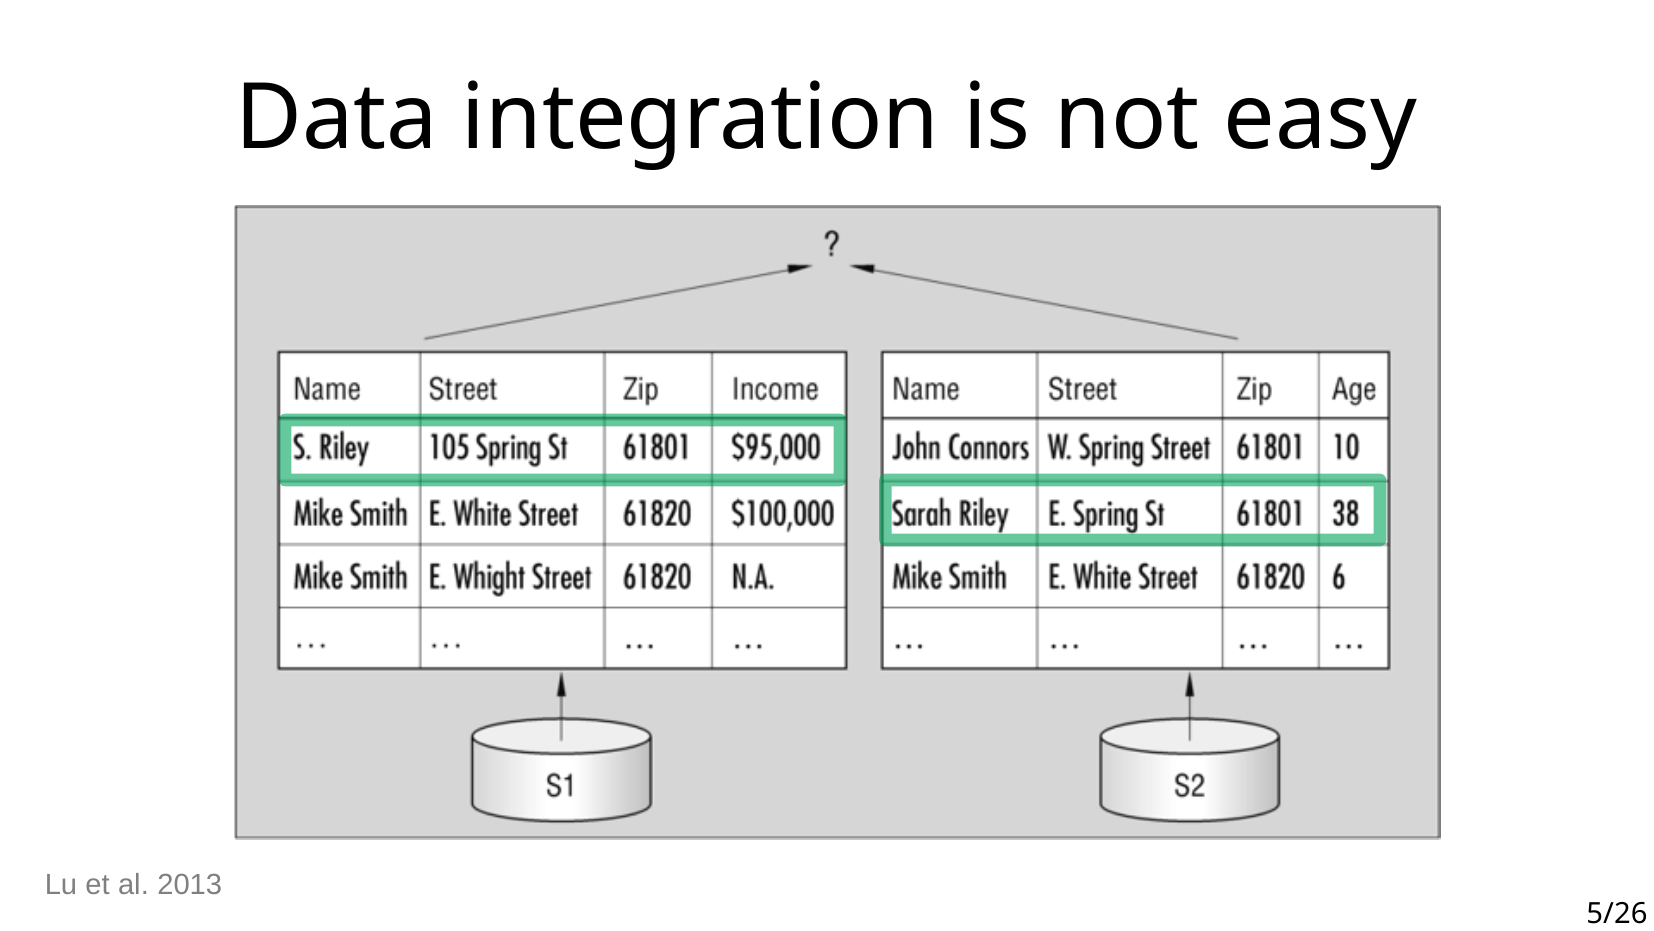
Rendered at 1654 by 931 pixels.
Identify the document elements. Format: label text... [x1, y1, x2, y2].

picture [234, 226, 1441, 841]
title Data integration is not easy [82, 1, 1571, 226]
text_box Lu et al. 2013 [30, 860, 661, 909]
